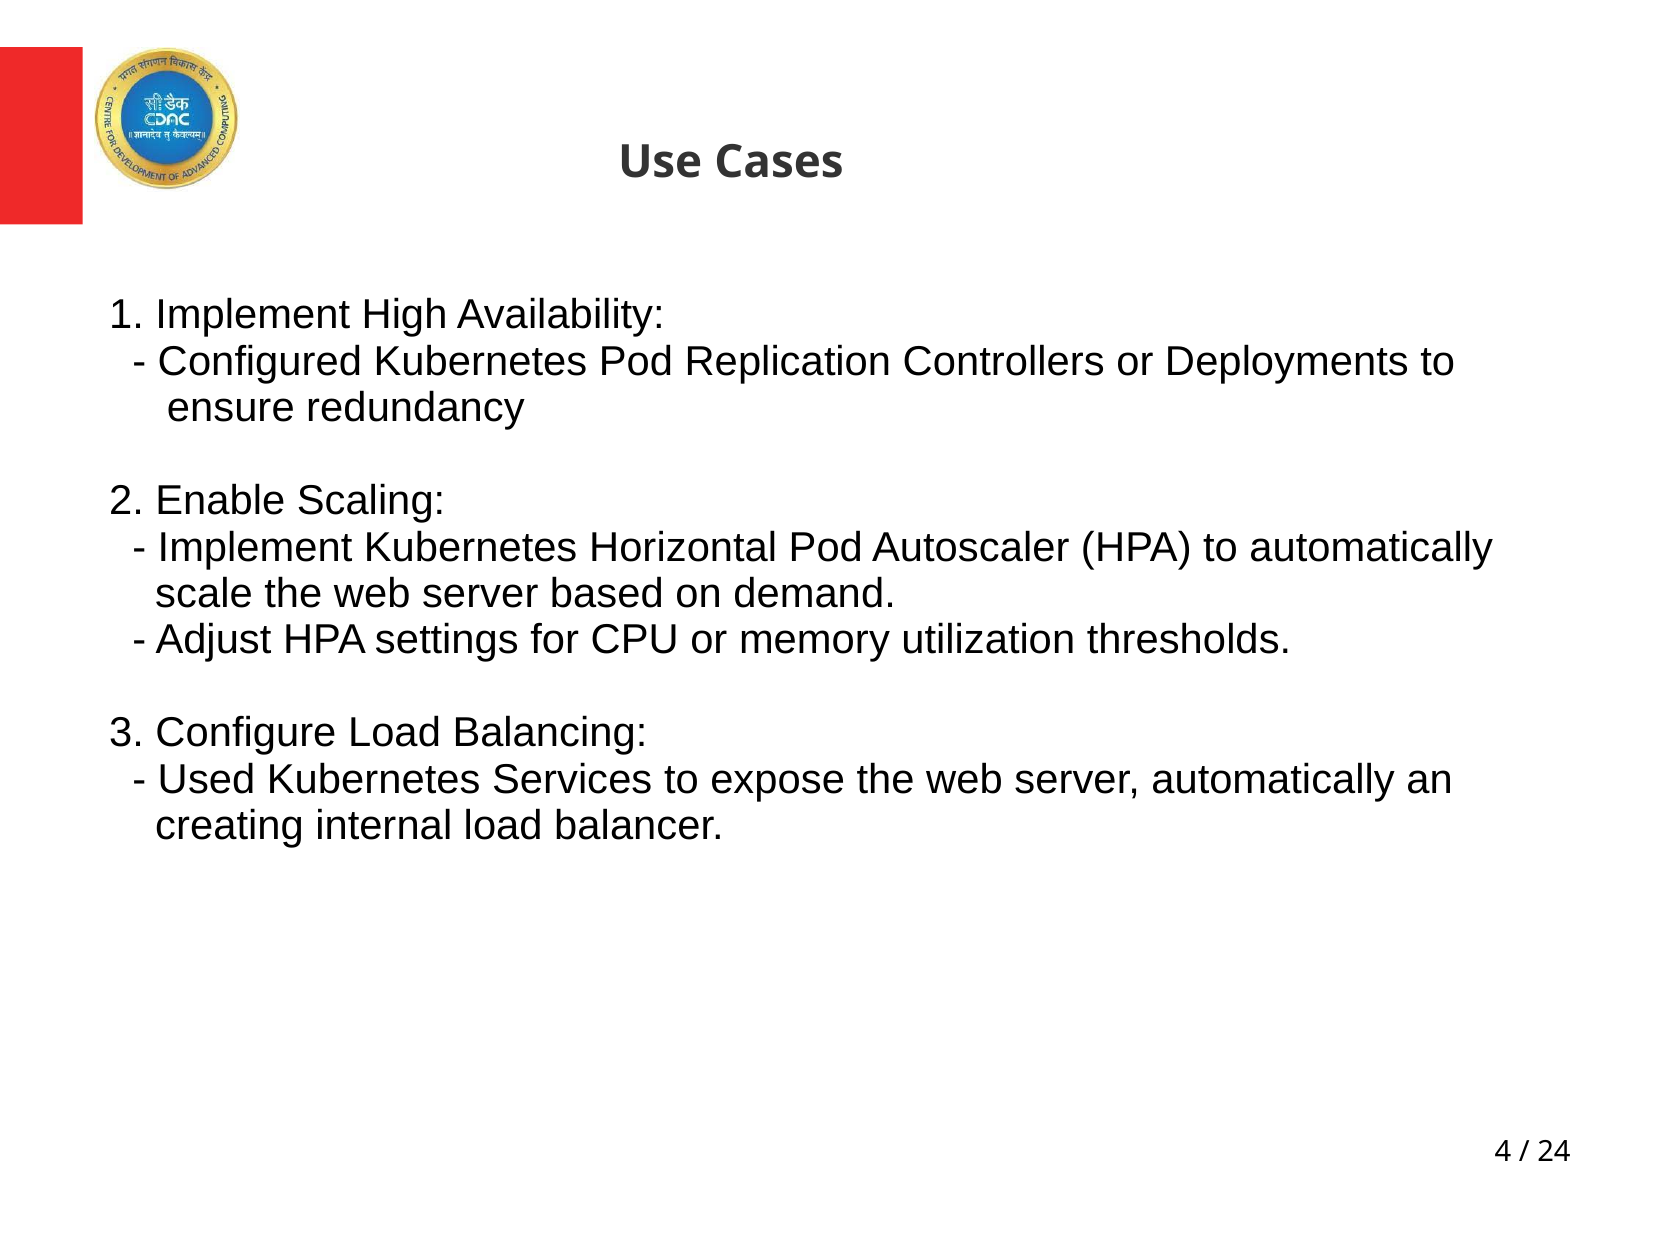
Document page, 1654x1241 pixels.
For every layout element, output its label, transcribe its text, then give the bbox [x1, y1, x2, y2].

title Use Cases [366, 82, 1264, 237]
picture [94, 47, 240, 192]
text_box 1. Implement High Availability: - Configured Kubernetes Pod Replication Controllers or Deployments to ensure redundancy 2. Enable Scaling: - Implement Kubernetes Horizontal Pod Autoscaler (HPA) to automatically scale the web server based on demand. - Adjust HPA settings for CPU or memory utilization thresholds. 3. Configure Load Balancing: - Used Kubernetes Services to expose the web server, automatically an creating internal load balancer. [94, 283, 1619, 945]
